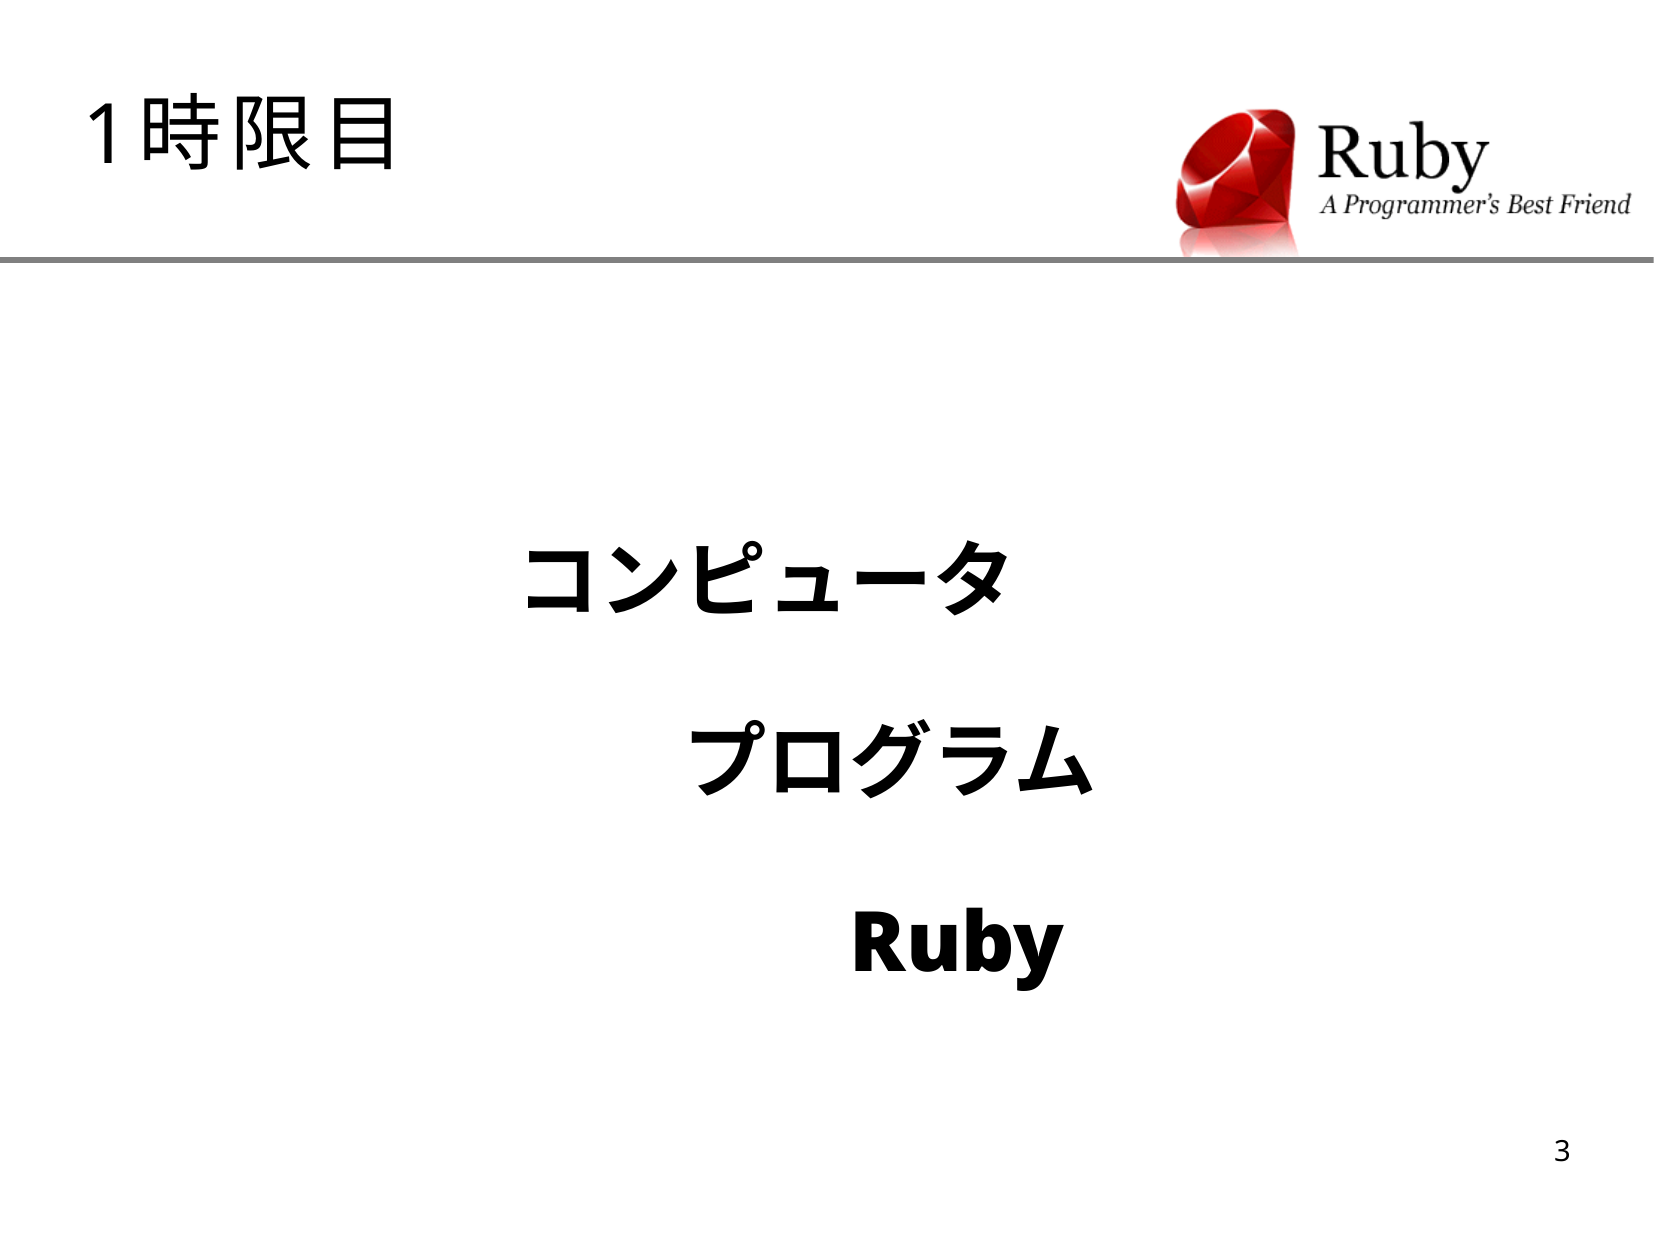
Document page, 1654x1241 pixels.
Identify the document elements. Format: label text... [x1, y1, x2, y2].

picture [1160, 82, 1654, 257]
title 1時限目 [82, 56, 1152, 200]
text_box コンピュータ プログラム Ruby [501, 446, 1152, 795]
